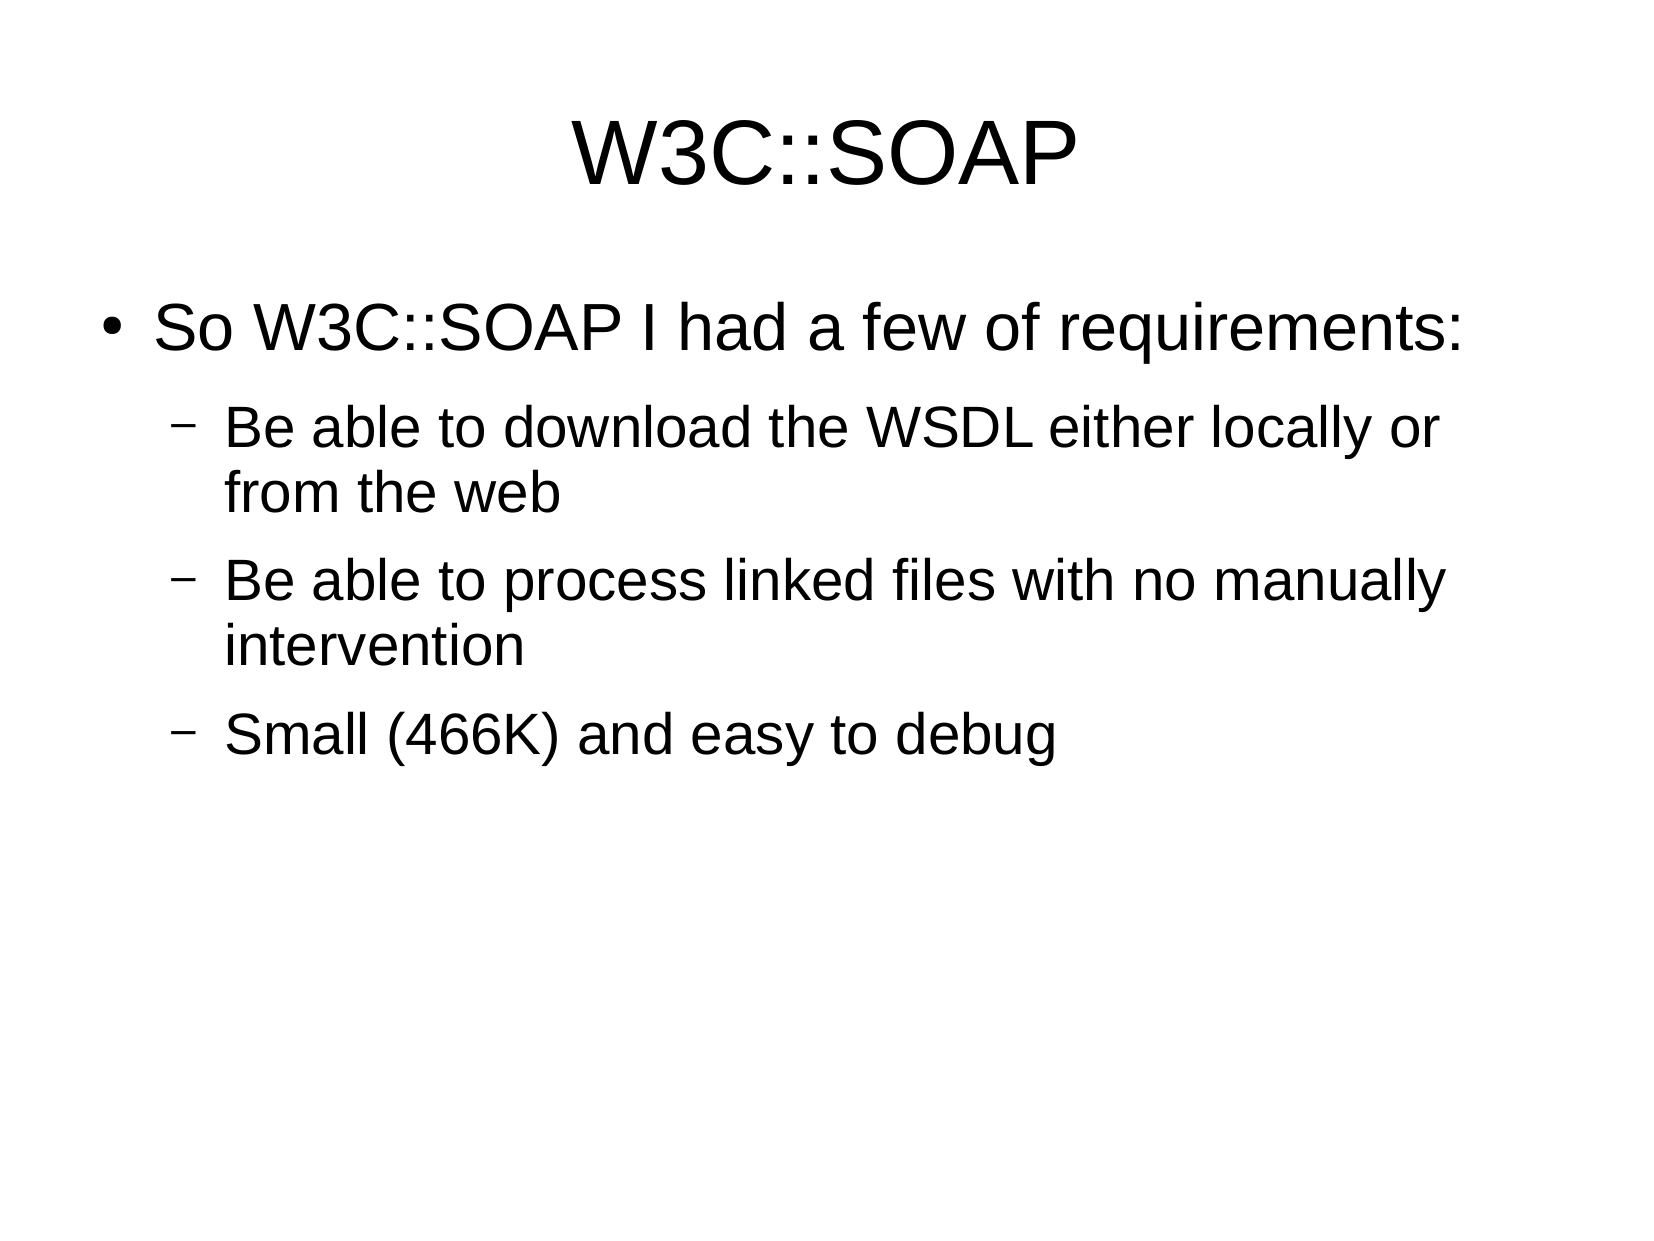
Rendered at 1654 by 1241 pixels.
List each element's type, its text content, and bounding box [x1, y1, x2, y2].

list So W3C::SOAP I had a few of requirements: Be able to download the WSDL either locally or from the web Be able to process linked files with no manually intervention Small (466K) and easy to debug [82, 290, 1571, 1010]
title W3C::SOAP [82, 49, 1571, 257]
